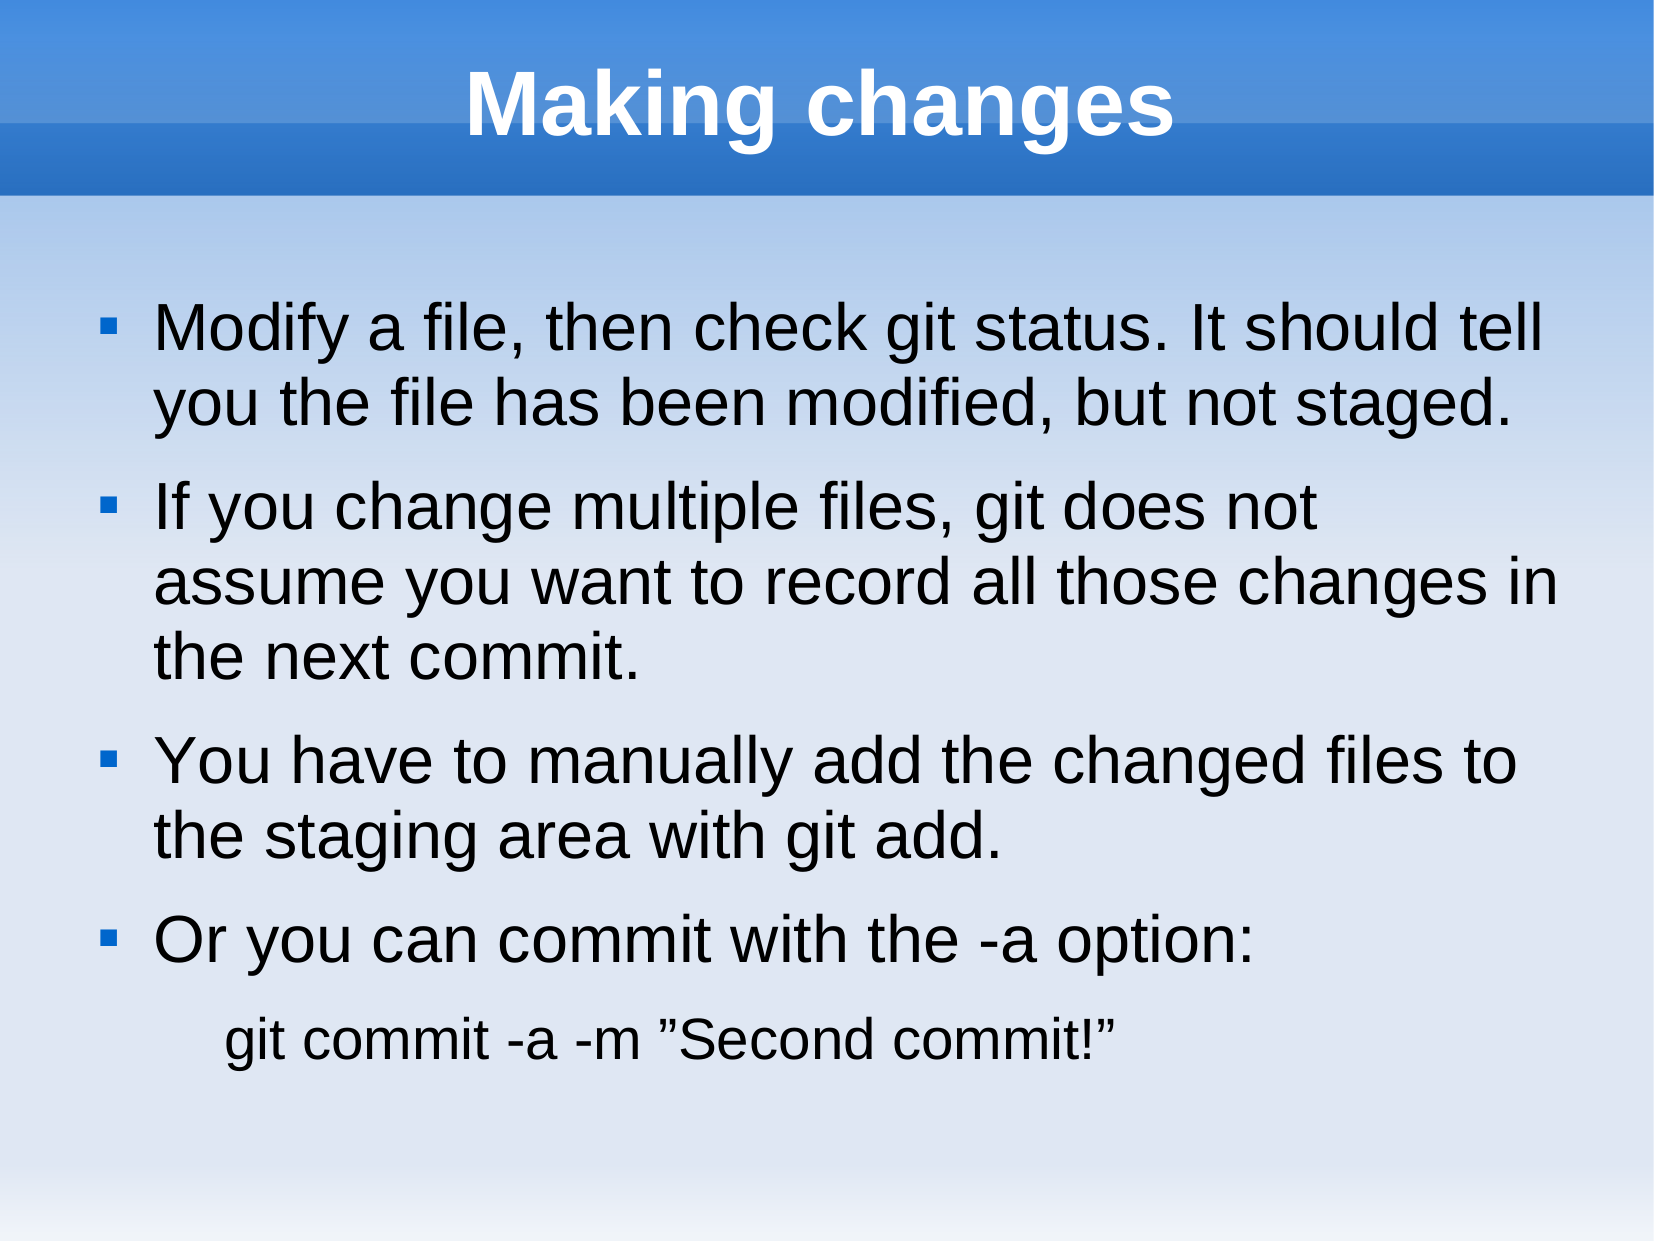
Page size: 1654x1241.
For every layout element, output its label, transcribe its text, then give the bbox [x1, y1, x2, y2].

title Making changes [76, 0, 1565, 208]
list Modify a file, then check git status. It should tell you the file has been modified, but not staged. If you change multiple files, git does not assume you want to record all those changes in the next commit. You have to manually add the changed files to the staging area with git add. Or you can commit with the -a option: git commit -a -m ”Second commit!” [82, 290, 1571, 1109]
picture [0, 0, 1654, 1241]
